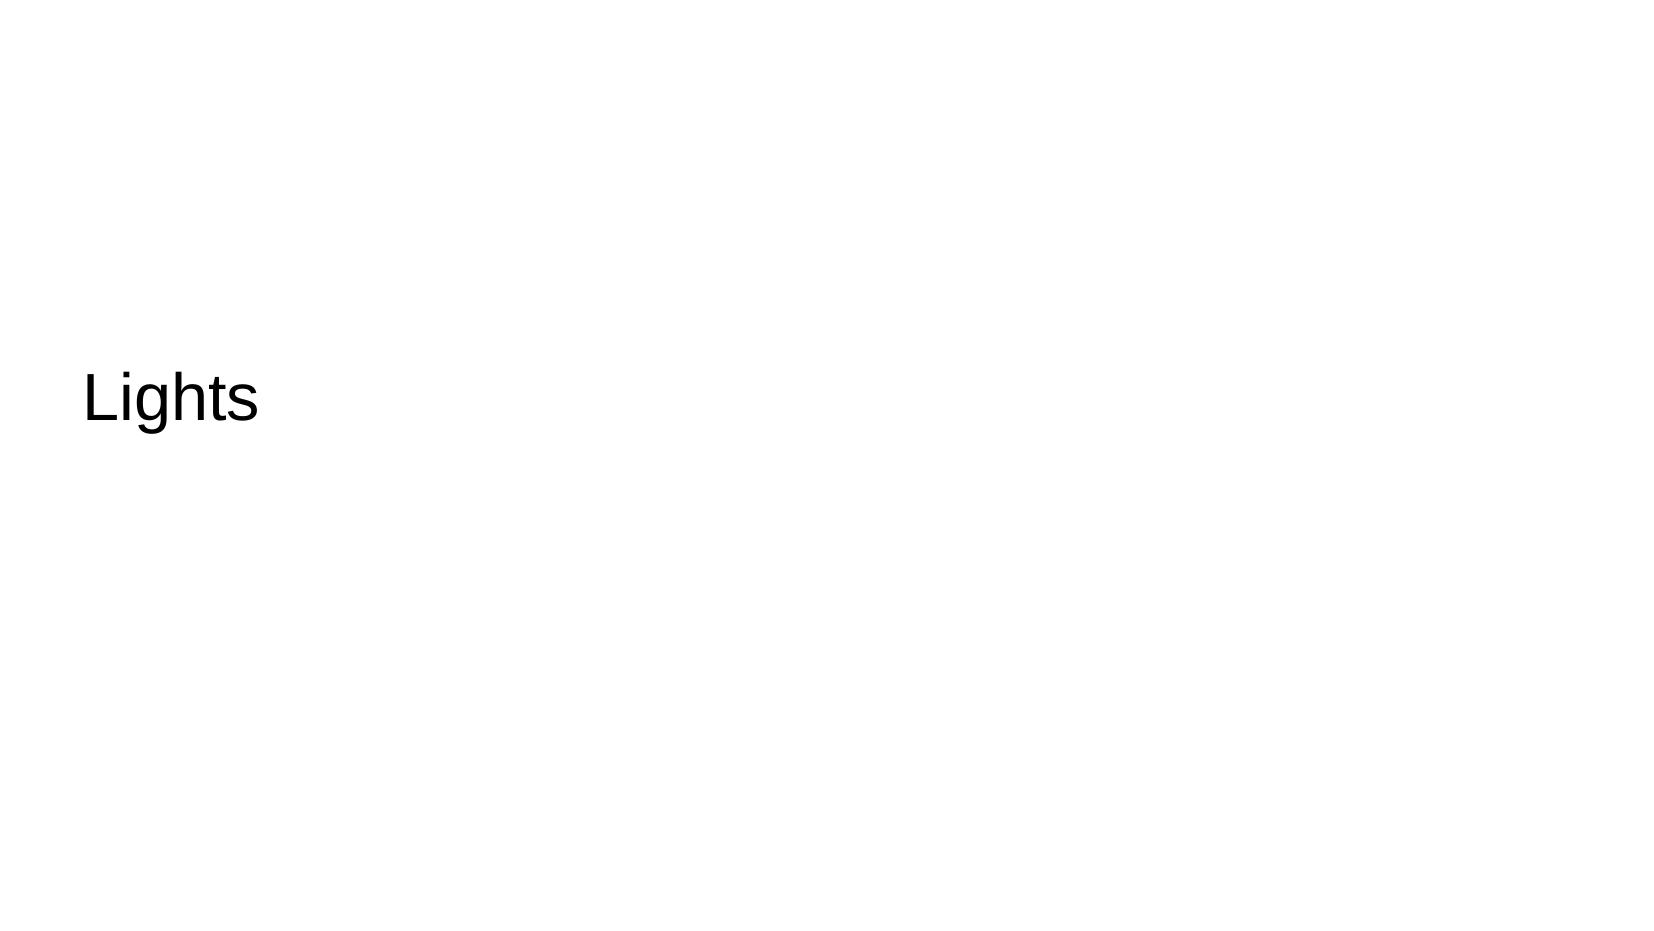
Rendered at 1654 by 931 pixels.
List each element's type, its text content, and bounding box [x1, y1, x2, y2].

subtitle Lights [82, 37, 1571, 757]
